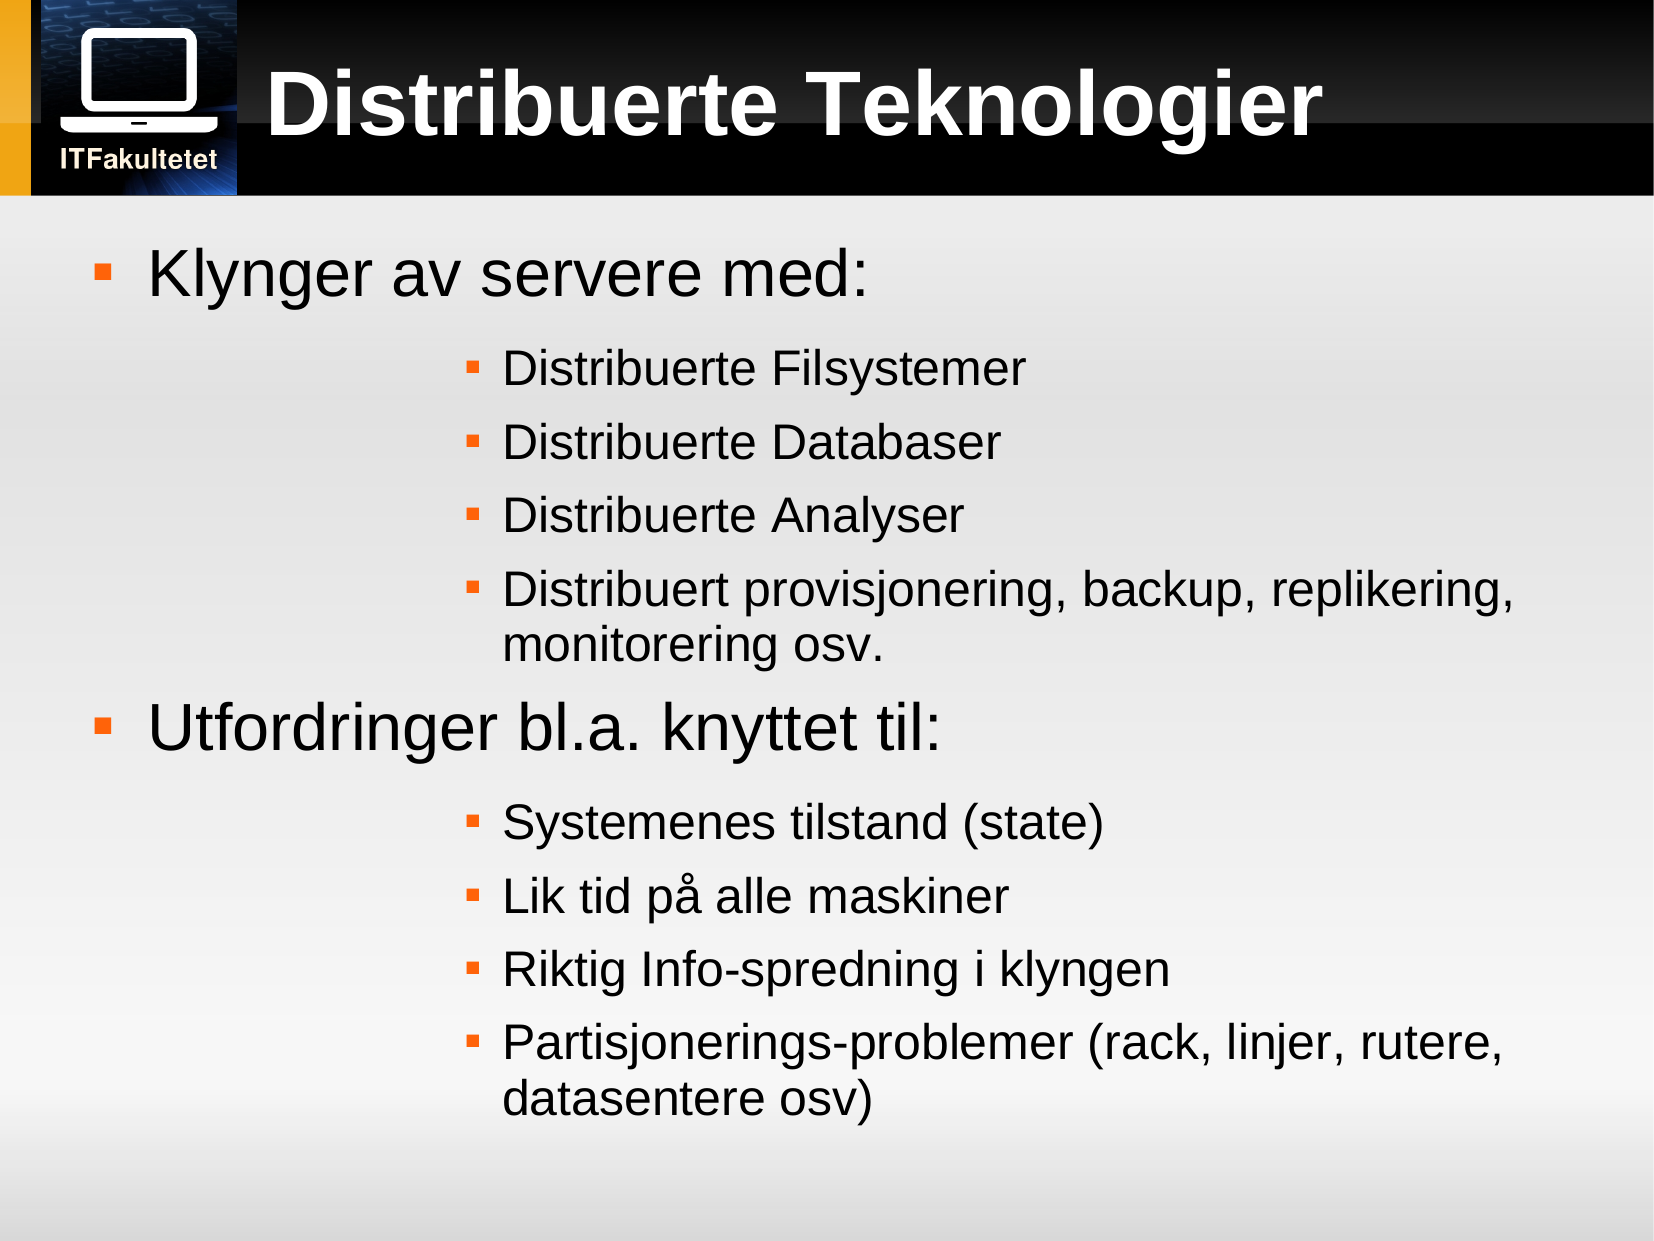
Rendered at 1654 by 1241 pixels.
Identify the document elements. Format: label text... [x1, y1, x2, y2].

picture [0, 0, 1654, 1241]
title Distribuerte Teknologier [265, 0, 1565, 208]
list Klynger av servere med: Distribuerte Filsystemer Distribuerte Databaser Distribuerte Analyser Distribuert provisjonering, backup, replikering, monitorering osv. Utfordringer bl.a. knyttet til: Systemenes tilstand (state) Lik tid på alle maskiner Riktig Info-spredning i klyngen Partisjonerings-problemer (rack, linjer, rutere, datasentere osv) [76, 236, 1565, 1210]
